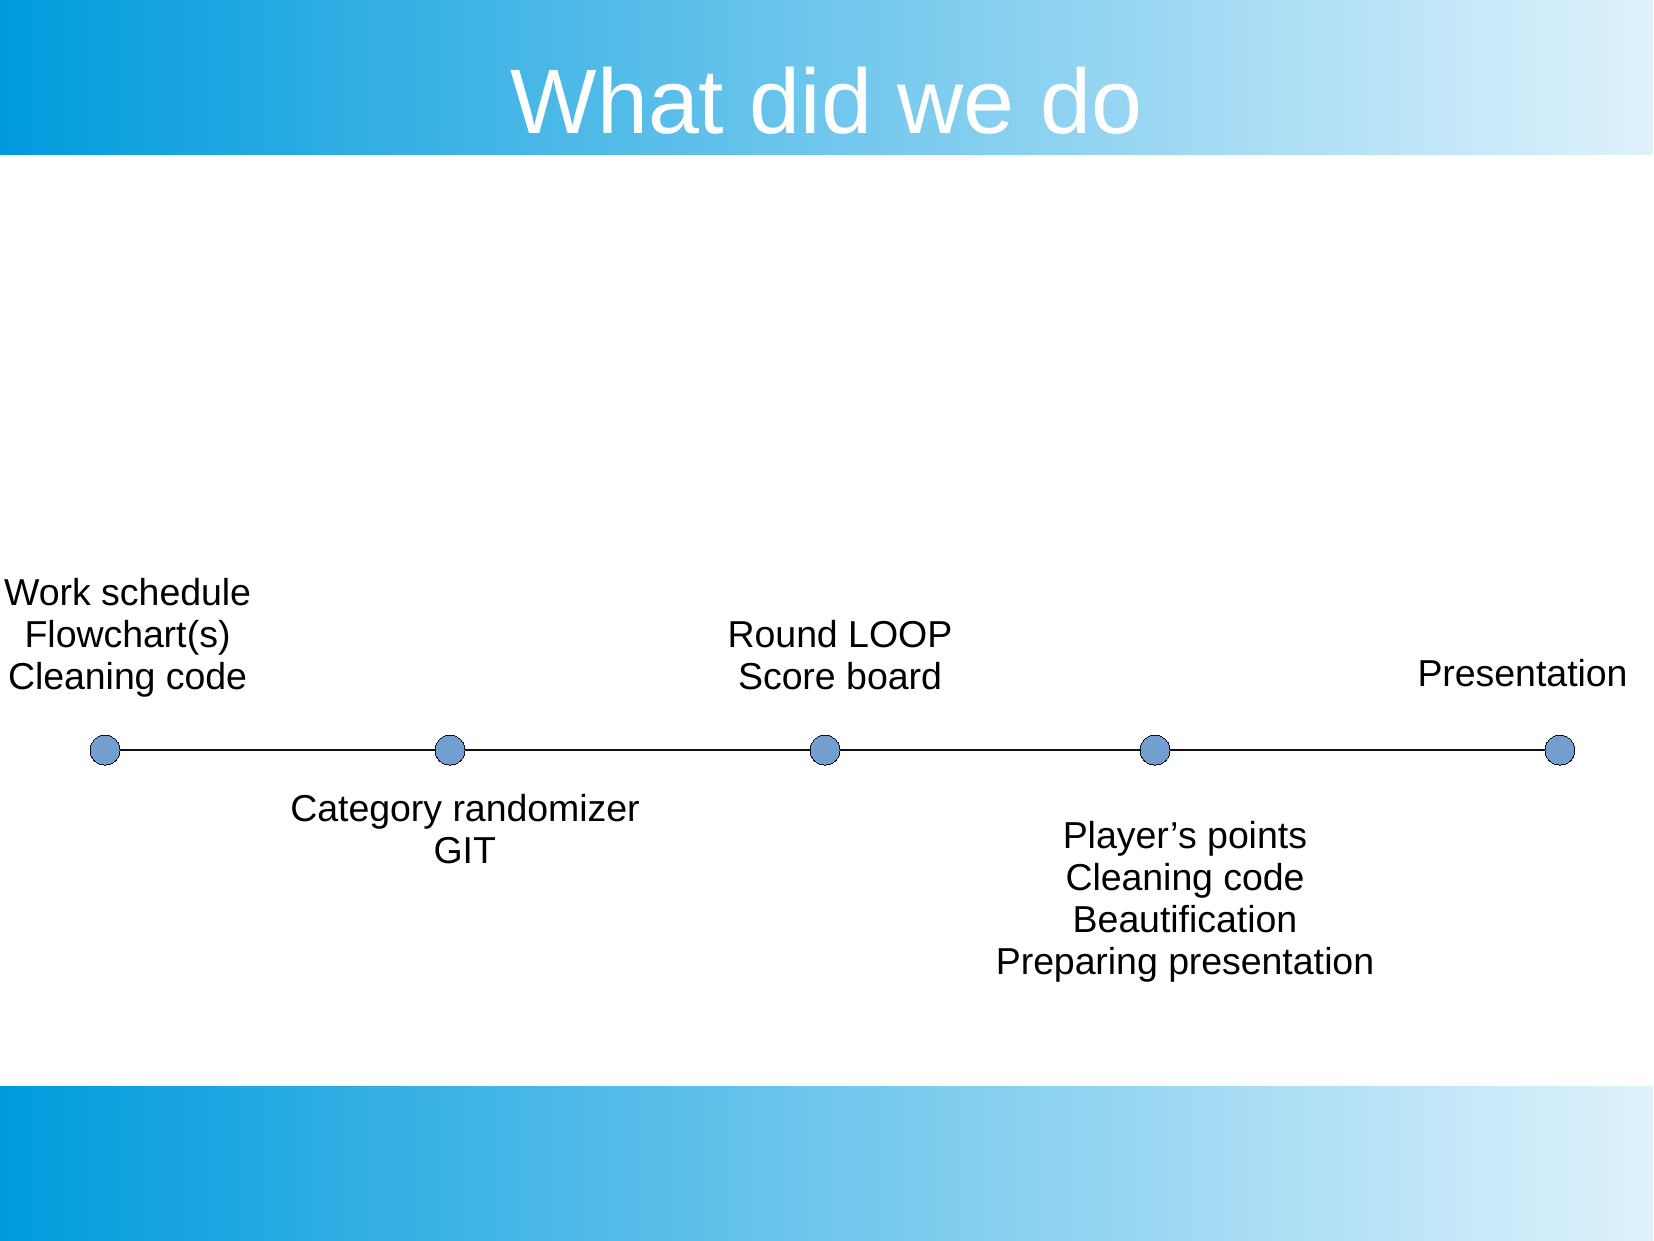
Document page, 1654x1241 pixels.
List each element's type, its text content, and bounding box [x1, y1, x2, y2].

text_box Round LOOP Score board [615, 606, 1066, 706]
text_box Player’s points Cleaning code Beautification Preparing presentation [960, 807, 1411, 991]
text_box [90, 735, 1575, 766]
text_box Category randomizer GIT [240, 780, 691, 879]
title What did we do [82, 49, 1571, 155]
text_box Presentation [1365, 645, 1654, 721]
text_box Work schedule Flowchart(s) Cleaning code [0, 564, 286, 706]
